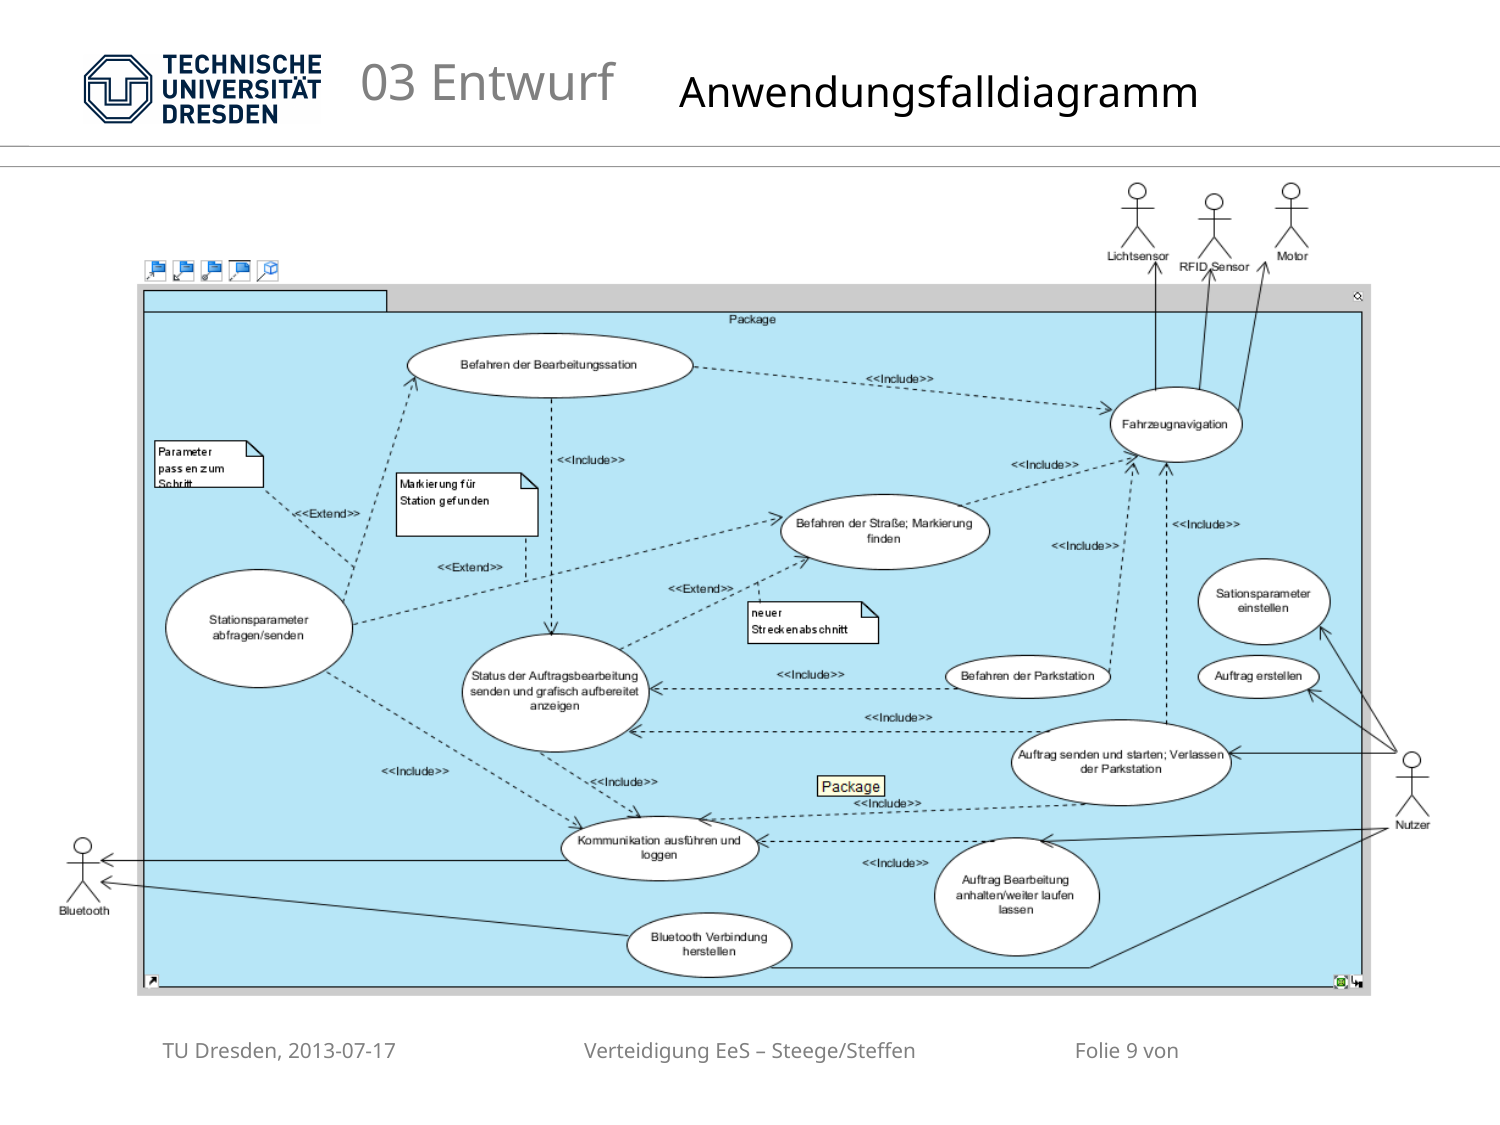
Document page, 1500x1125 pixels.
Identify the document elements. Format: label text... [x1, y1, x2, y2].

title 03 Entwurf [360, 43, 1500, 119]
text_box Folie <Nummer> von [1074, 1037, 1388, 1075]
text_box Anwendungsfalldiagramm [679, 54, 1500, 118]
picture [83, 54, 321, 124]
text_box TU Dresden, 2013-07-17 [162, 1037, 500, 1082]
picture [53, 172, 1459, 1021]
text_box Verteidigung EeS – Steege/Steffen [512, 1037, 988, 1088]
